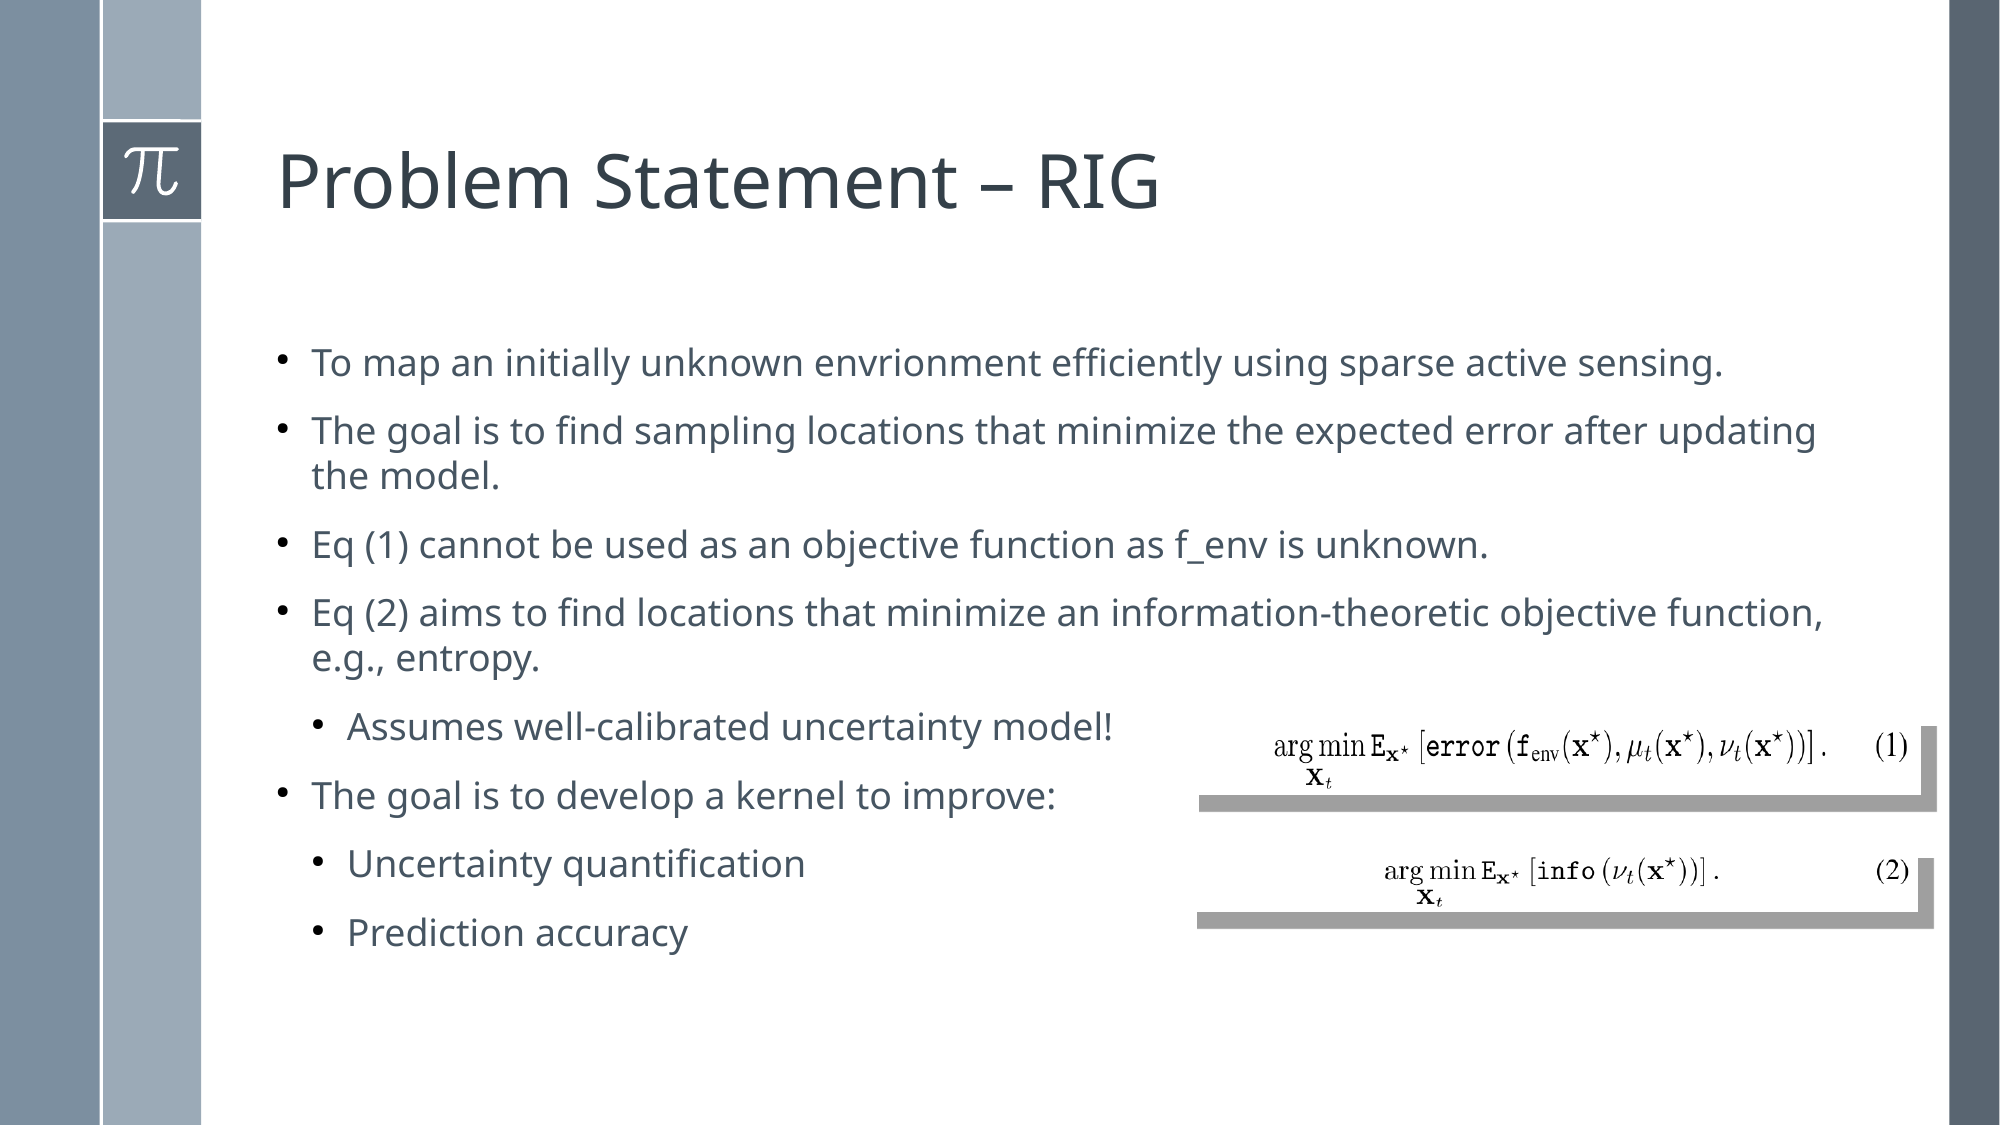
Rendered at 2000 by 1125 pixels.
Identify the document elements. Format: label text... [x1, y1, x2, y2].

picture [1181, 708, 1921, 796]
text_box To map an initially unknown envrionment efficiently using sparse active sensing. The goal is to find sampling locations that minimize the expected error after updating the model. Eq (1) cannot be used as an objective function as f_env is unknown. Eq (2) aims to find locations that minimize an information-theoretic objective function, e.g., entropy. Assumes well-calibrated uncertainty model! The goal is to develop a kernel to improve: Uncertainty quantification Prediction accuracy [261, 262, 1845, 1013]
picture [1179, 839, 1918, 912]
text_box Problem Statement – RIG [261, 29, 1867, 233]
